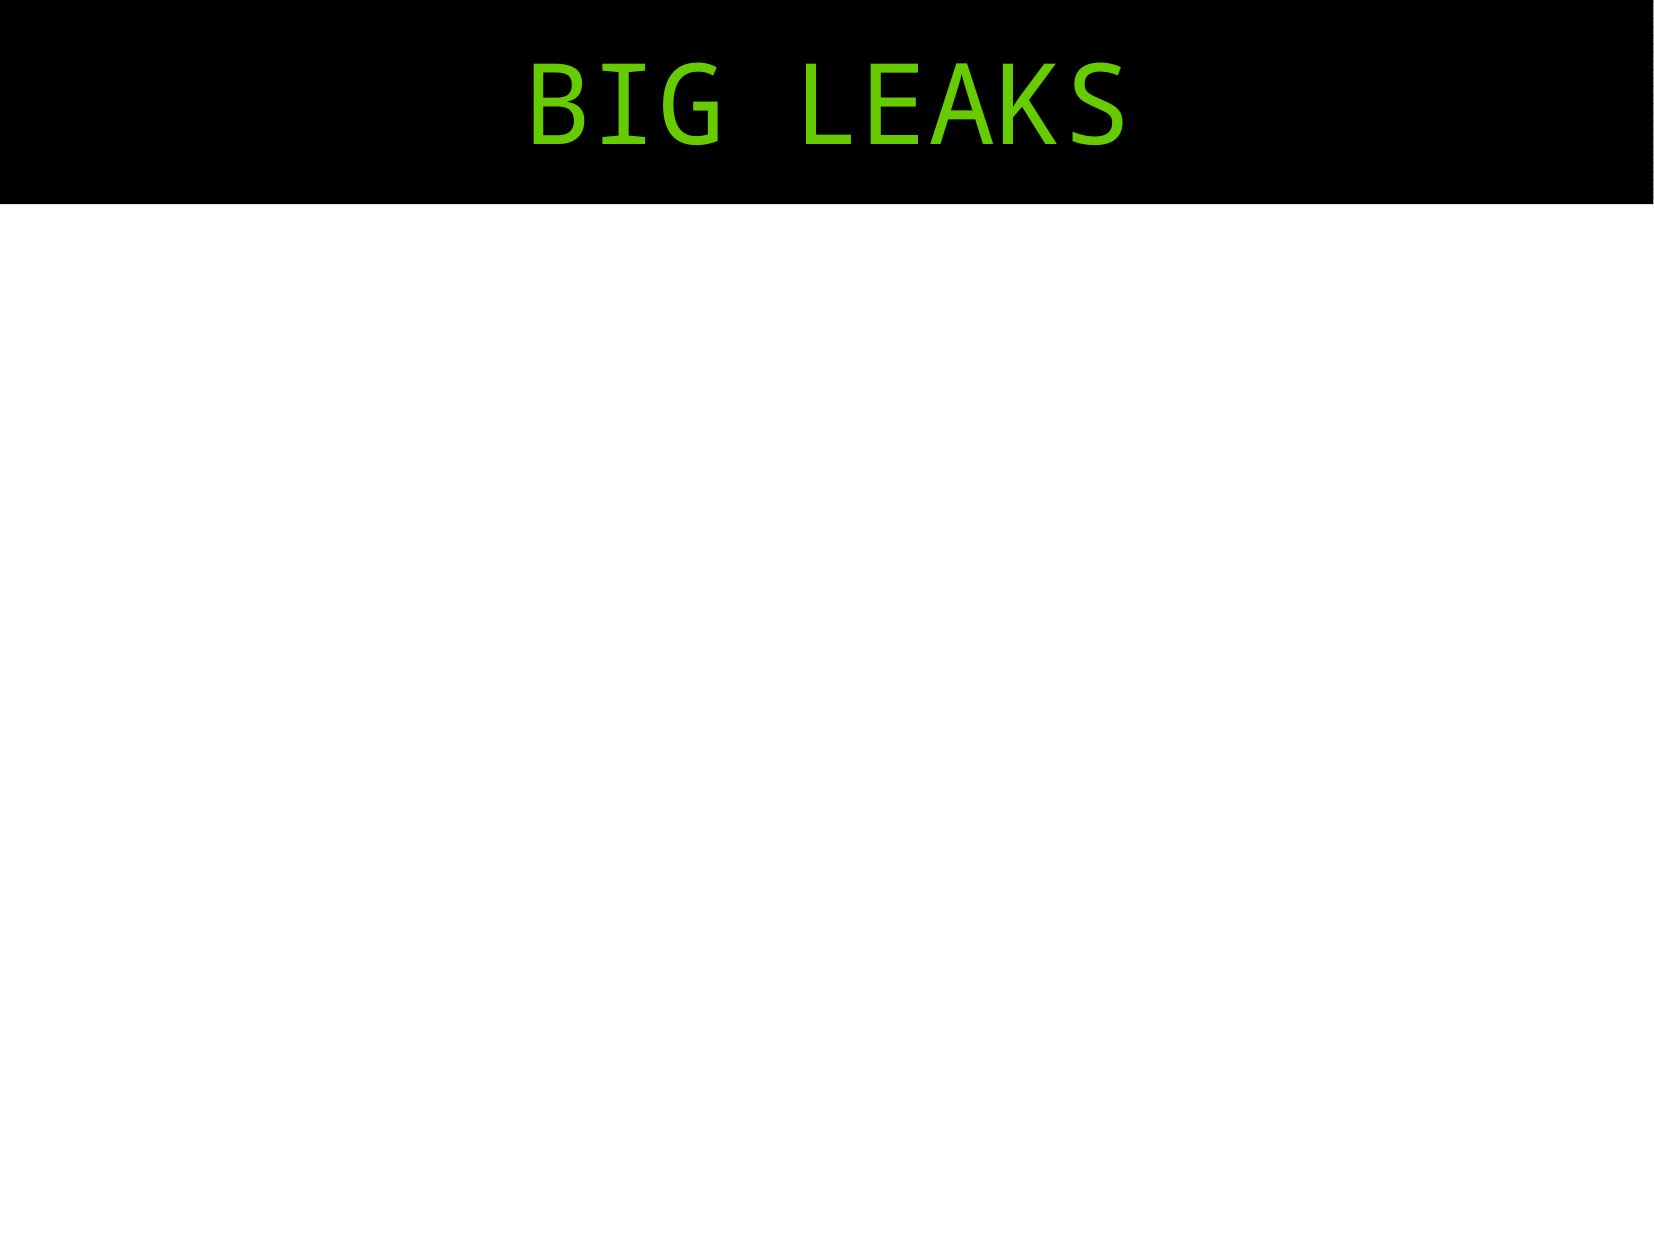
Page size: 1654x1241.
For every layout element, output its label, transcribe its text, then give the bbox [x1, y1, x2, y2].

title BIG LEAKS [0, 0, 1654, 205]
